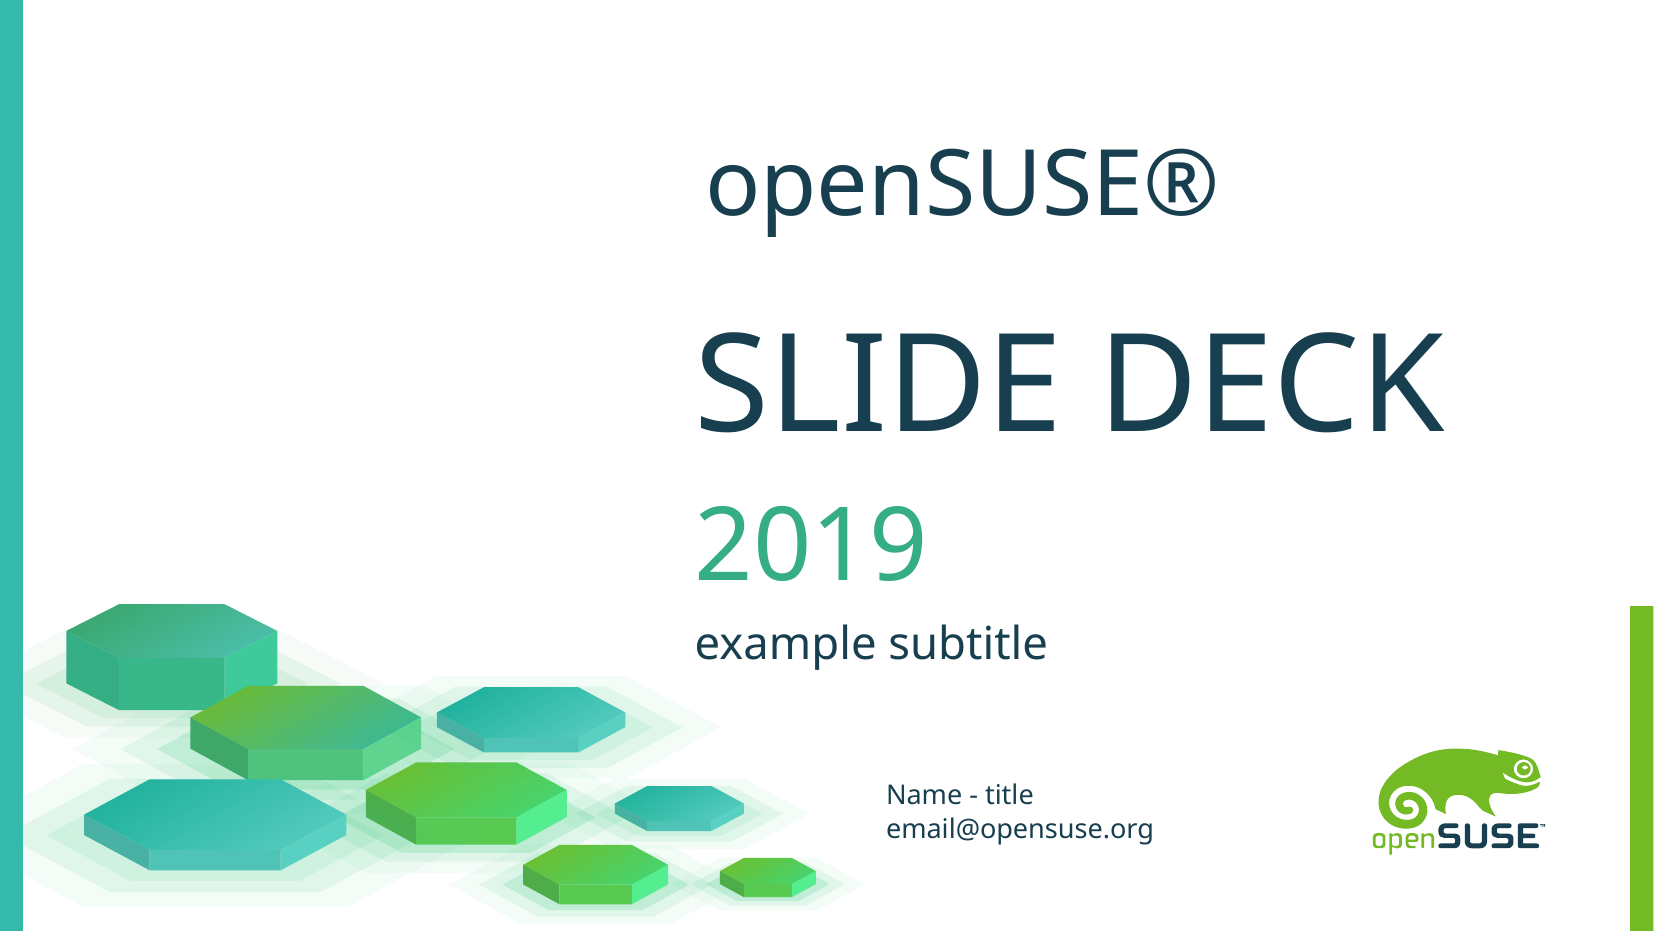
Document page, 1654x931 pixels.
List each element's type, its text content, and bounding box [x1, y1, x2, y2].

list email@opensuse.org [840, 810, 1356, 848]
text_box [1378, 748, 1541, 829]
title openSUSE® [705, 102, 1571, 258]
text_box [1438, 823, 1461, 849]
text_box [1405, 833, 1419, 849]
list Name - title [840, 776, 1356, 810]
text_box [1517, 823, 1546, 849]
text_box [1464, 823, 1488, 849]
text_box [1421, 833, 1435, 849]
list SLIDE DECK 2019 example subtitle [630, 285, 1572, 676]
text_box [1491, 823, 1514, 849]
text_box [1372, 833, 1386, 849]
text_box [1389, 833, 1402, 856]
text_box [0, 604, 865, 925]
